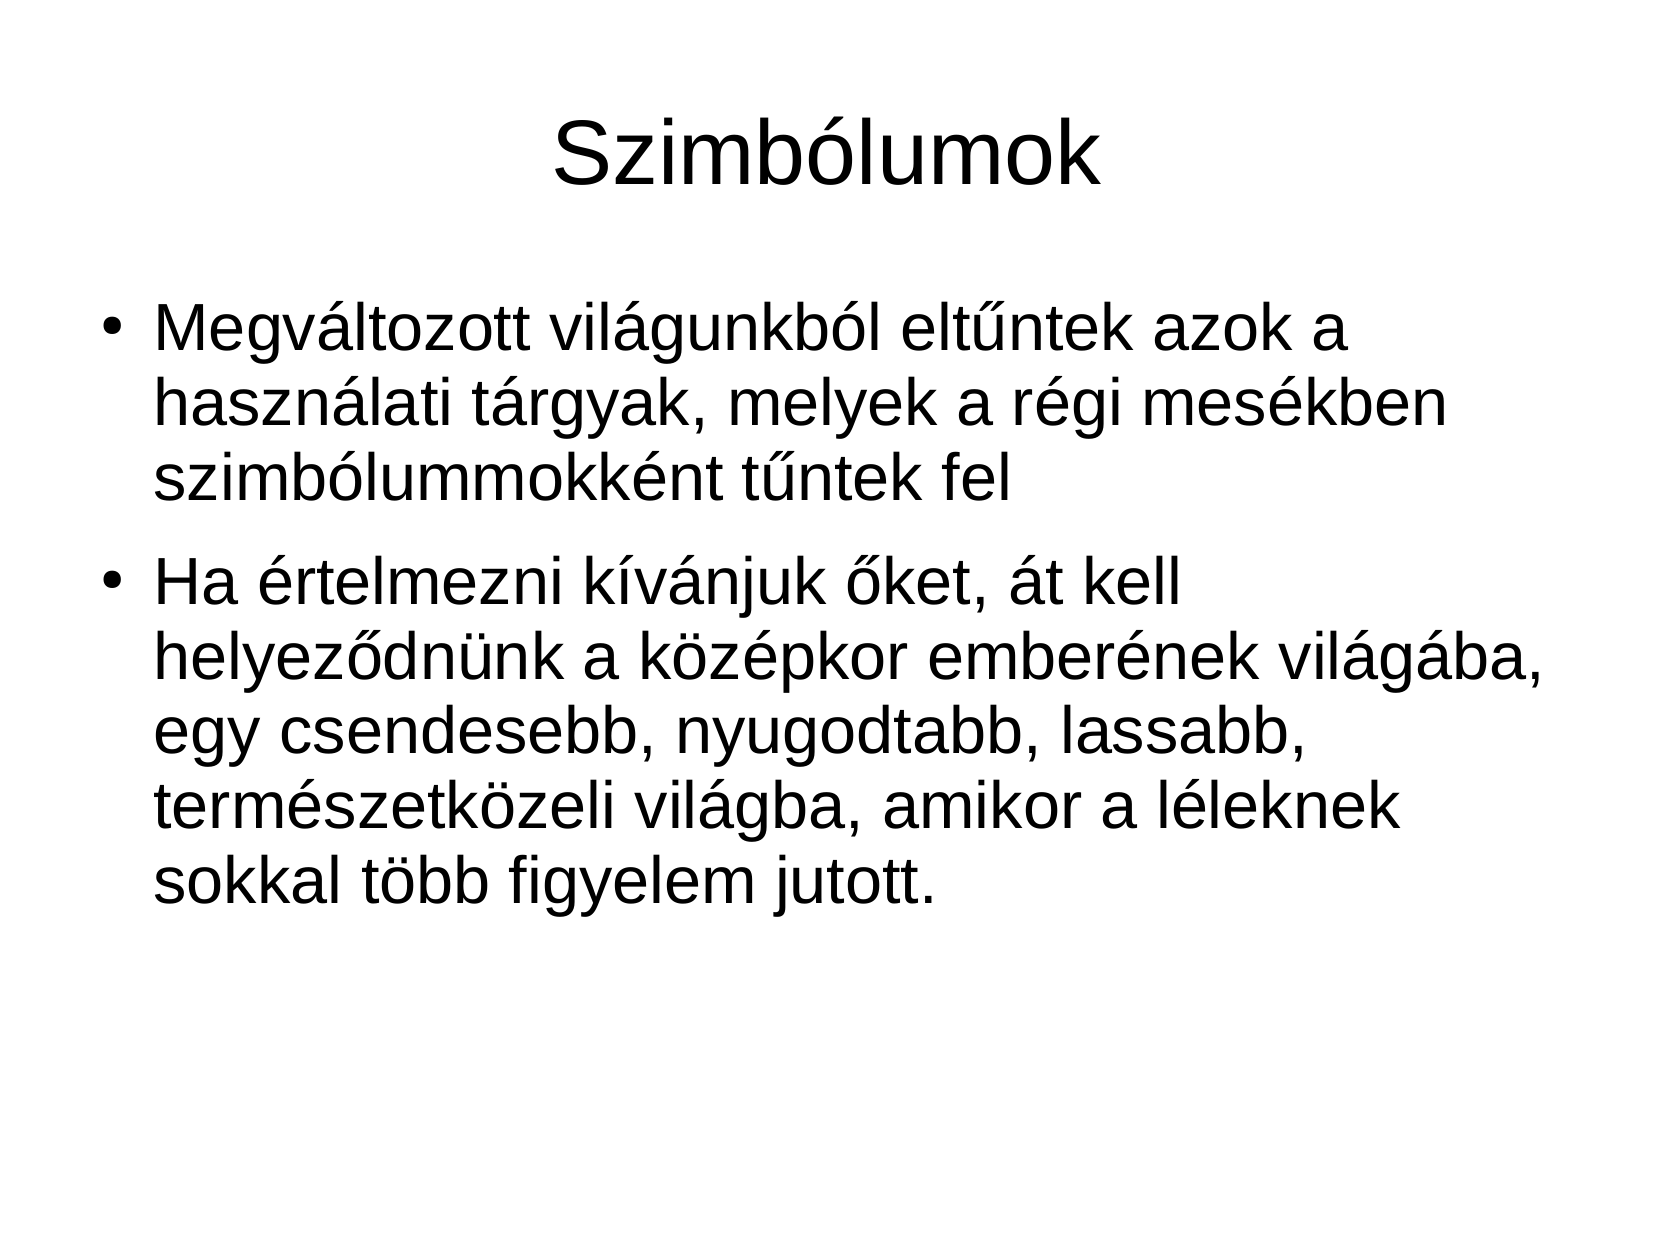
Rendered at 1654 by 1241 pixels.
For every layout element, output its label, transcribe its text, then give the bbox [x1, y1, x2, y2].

title Szimbólumok [82, 49, 1571, 257]
list Megváltozott világunkból eltűntek azok a használati tárgyak, melyek a régi mesékben szimbólummokként tűntek fel Ha értelmezni kívánjuk őket, át kell helyeződnünk a középkor emberének világába, egy csendesebb, nyugodtabb, lassabb, természetközeli világba, amikor a léleknek sokkal több figyelem jutott. [82, 290, 1571, 1010]
